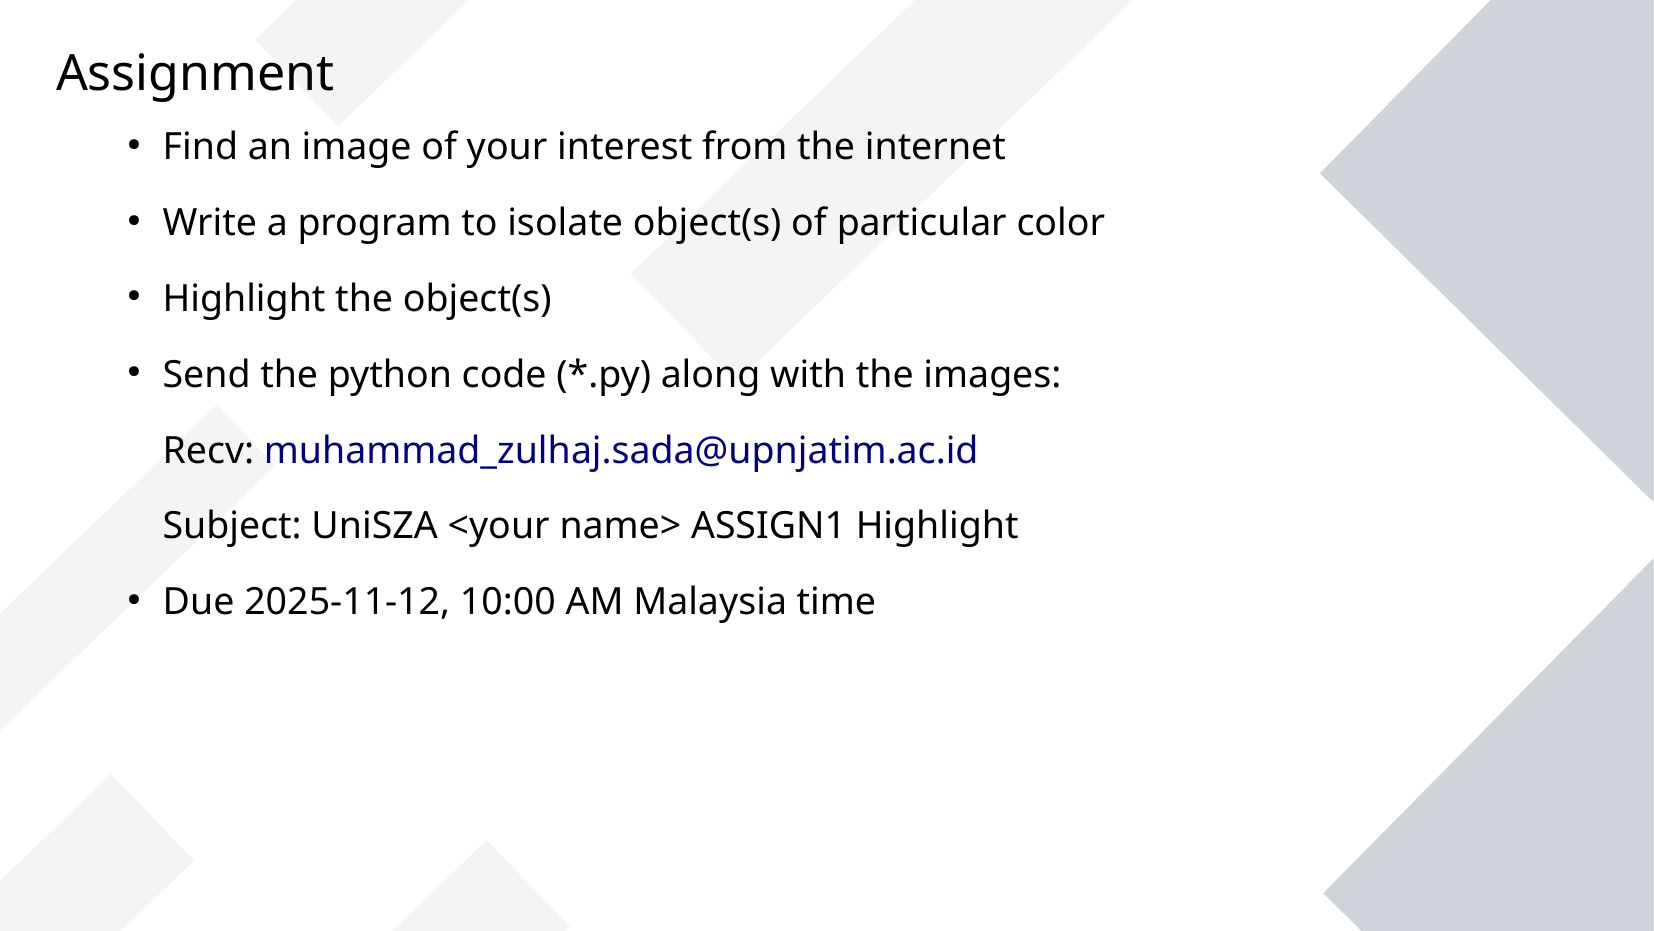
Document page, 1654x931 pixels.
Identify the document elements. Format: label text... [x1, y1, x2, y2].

text_box Find an image of your interest from the internet Write a program to isolate object(s) of particular color Highlight the object(s) Send the python code (*.py) along with the images: Recv: muhammad_zulhaj.sada@upnjatim.ac.id Subject: UniSZA <your name> ASSIGN1 Highlight Due 2025-11-12, 10:00 AM Malaysia time [112, 112, 1576, 634]
text_box Assignment [41, 29, 863, 113]
